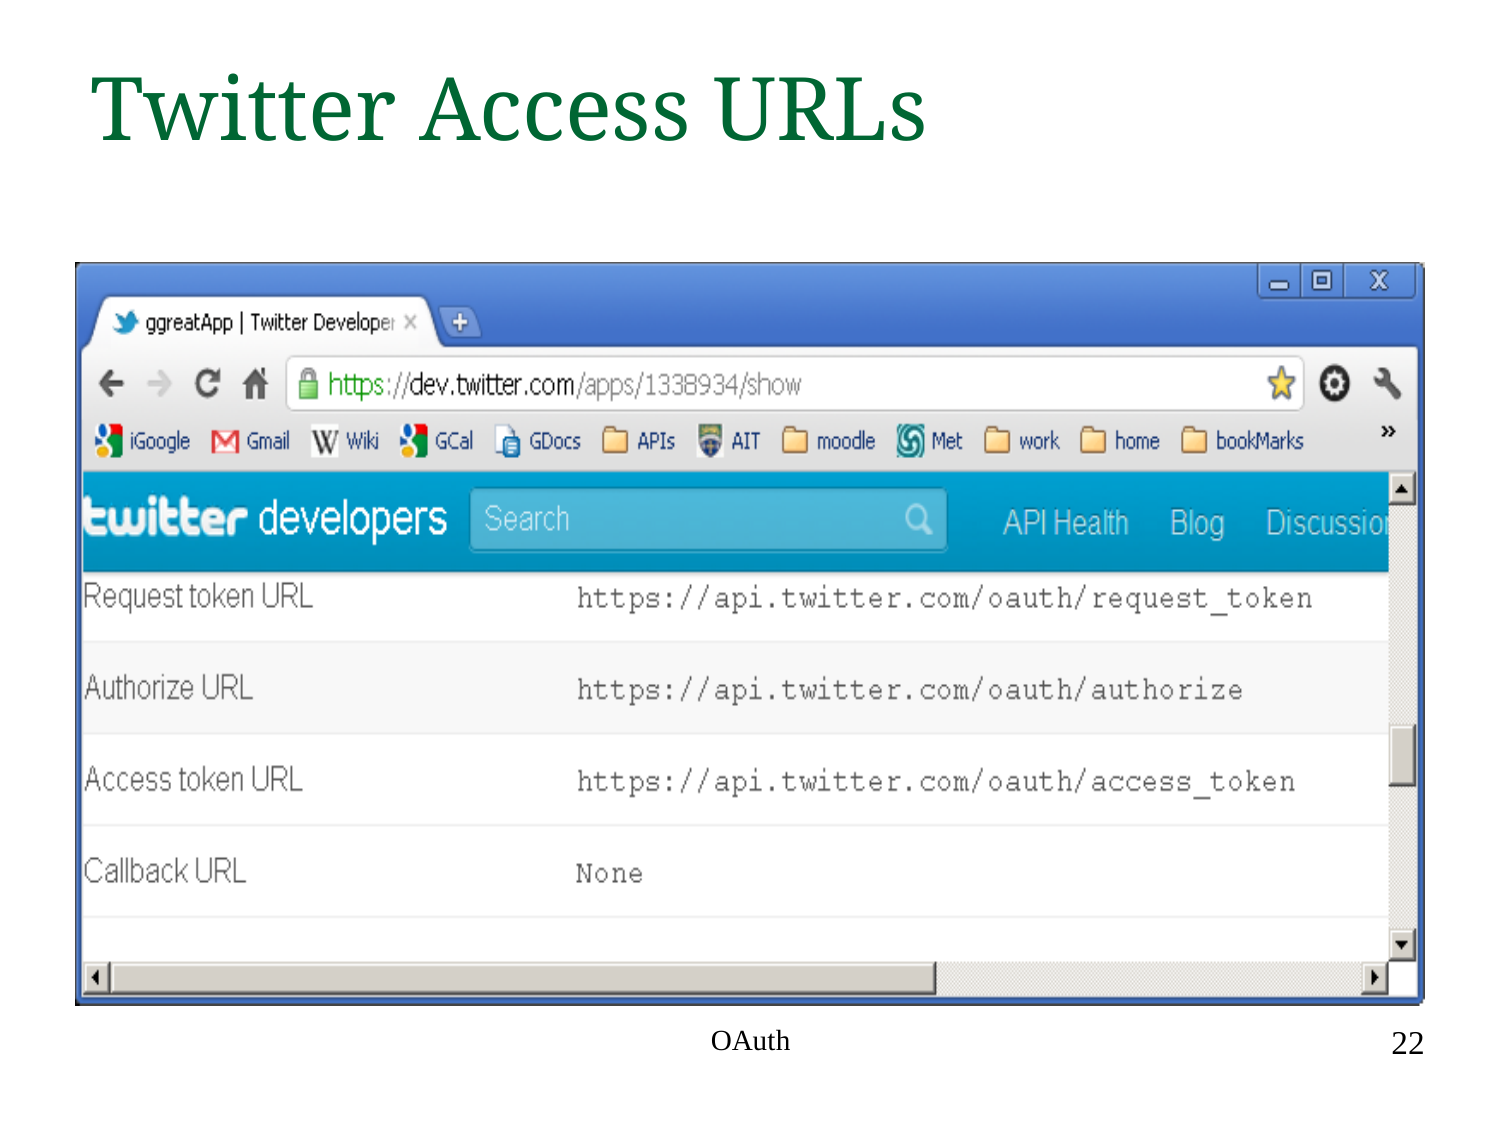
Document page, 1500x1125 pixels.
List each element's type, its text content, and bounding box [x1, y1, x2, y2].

title Twitter Access URLs [75, 45, 1425, 233]
picture [75, 262, 1425, 1006]
